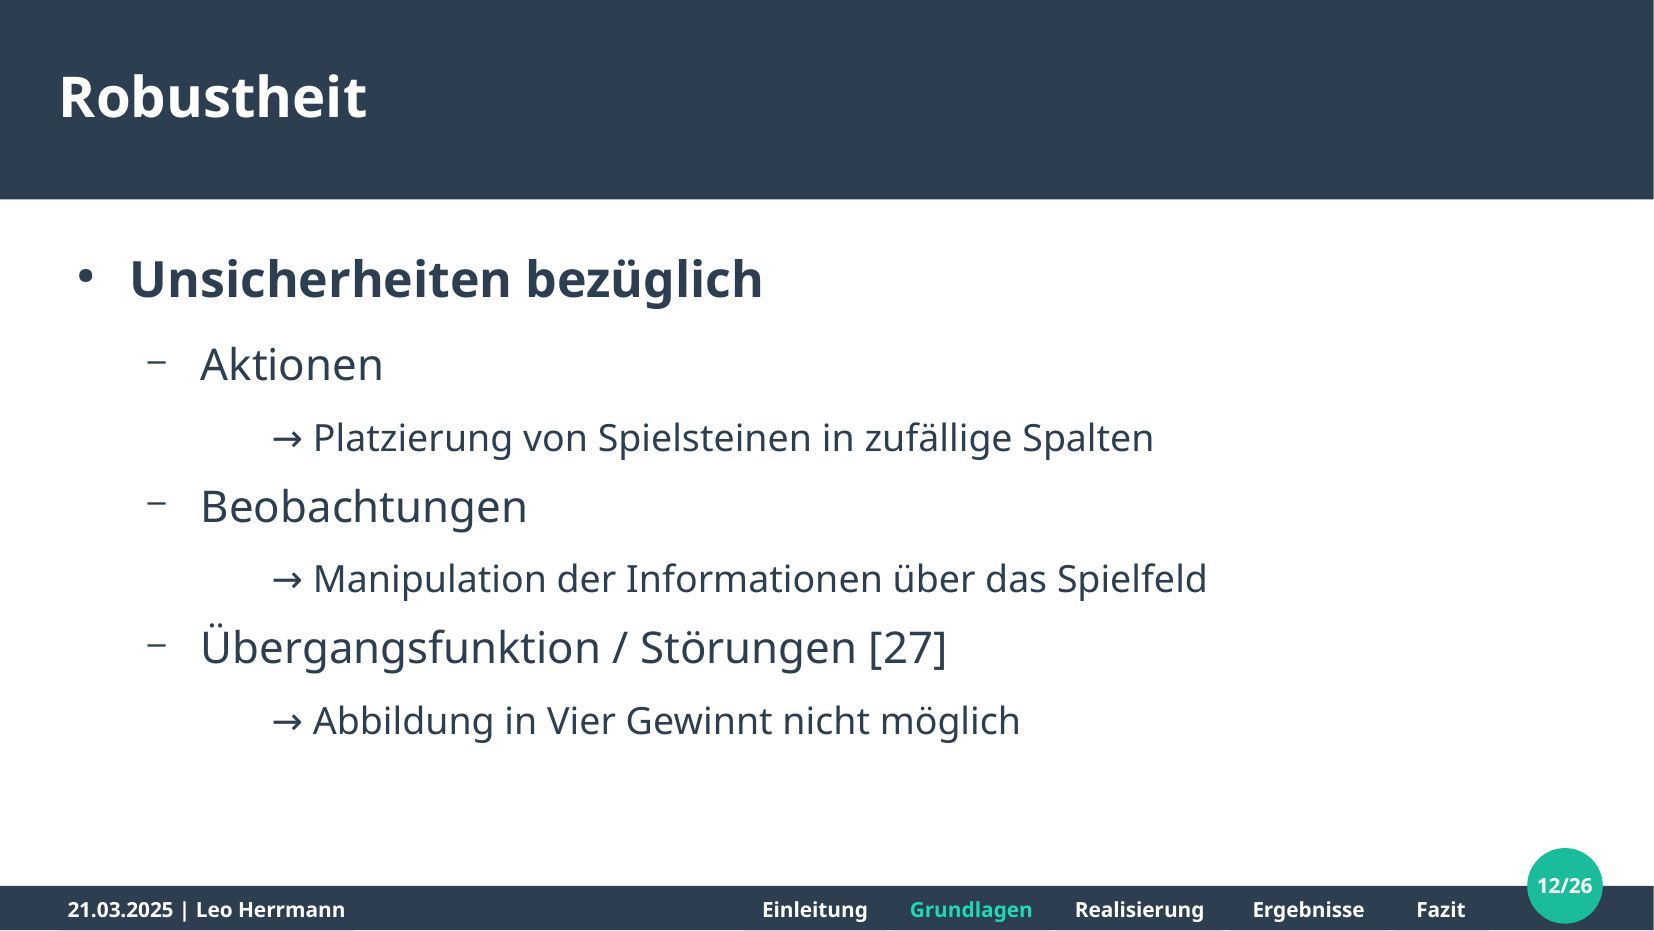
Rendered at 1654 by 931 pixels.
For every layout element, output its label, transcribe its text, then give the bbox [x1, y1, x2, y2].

text_box Fazit [1393, 888, 1489, 931]
text_box Ergebnisse [1228, 888, 1389, 931]
text_box Realisierung [1057, 888, 1223, 931]
title Robustheit [59, 37, 1595, 156]
list Unsicherheiten bezüglich Aktionen → Platzierung von Spielsteinen in zufällige Spalten Beobachtungen → Manipulation der Informationen über das Spielfeld Übergangsfunktion / Störungen [27] → Abbildung in Vier Gewinnt nicht möglich [59, 243, 1595, 827]
text_box Grundlagen [891, 888, 1052, 931]
text_box Einleitung [744, 888, 886, 931]
